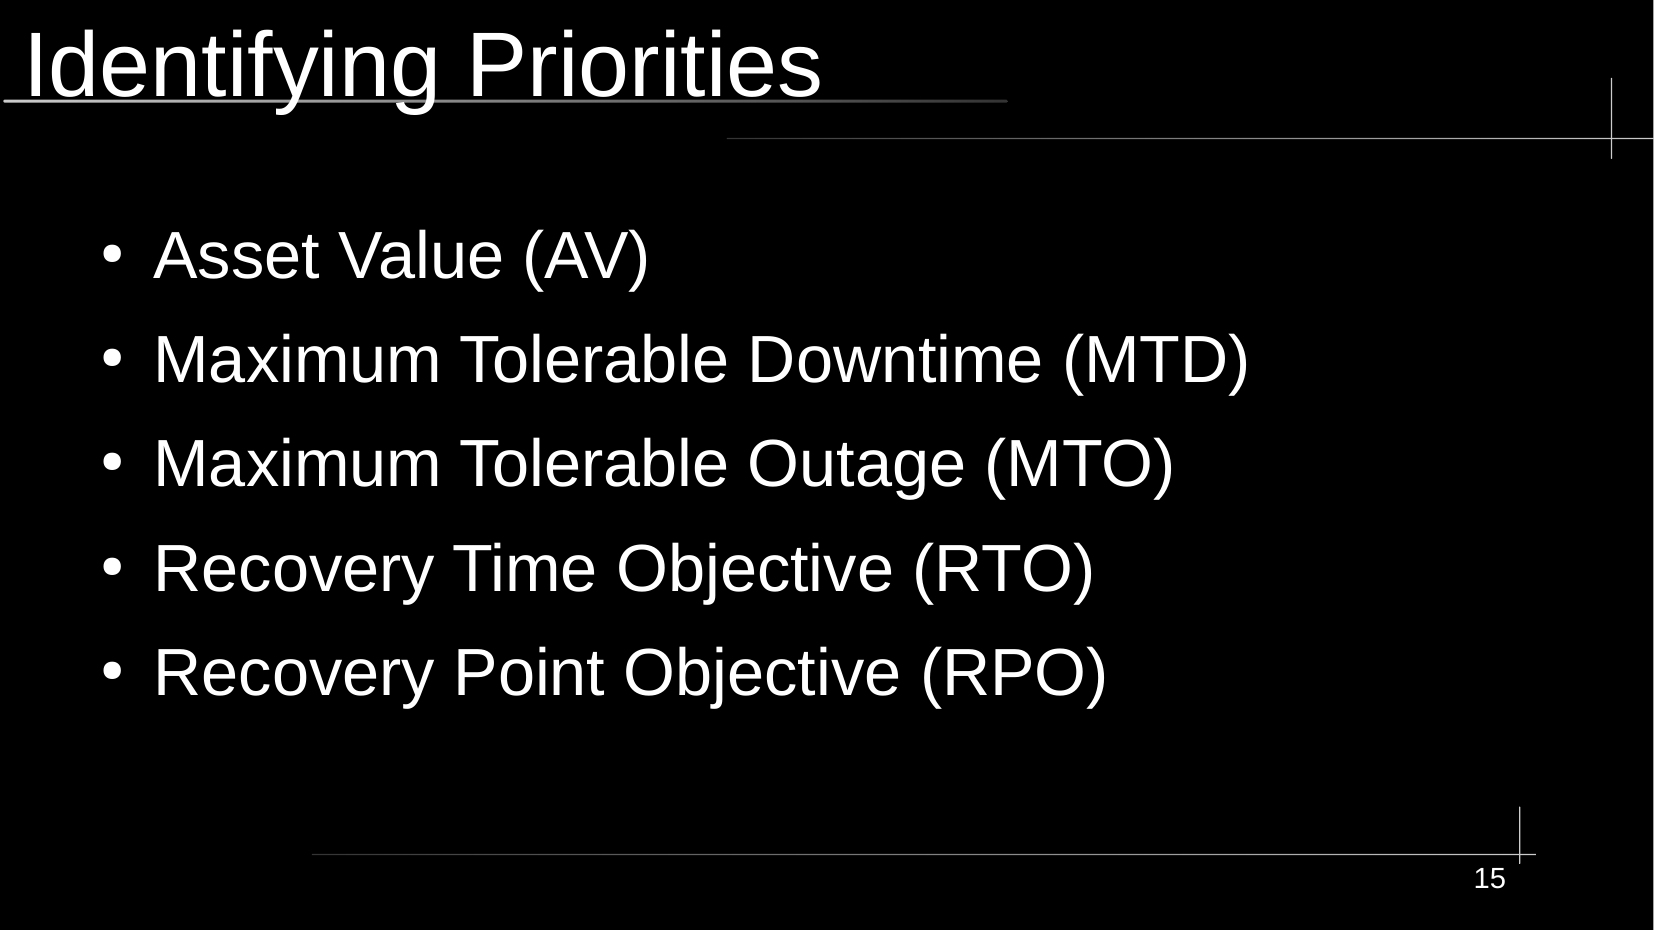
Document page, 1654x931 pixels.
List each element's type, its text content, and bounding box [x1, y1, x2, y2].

list Asset Value (AV) Maximum Tolerable Downtime (MTD) Maximum Tolerable Outage (MTO) Recovery Time Objective (RTO) Recovery Point Objective (RPO) [82, 217, 1571, 851]
title Identifying Priorities [23, 11, 1589, 119]
